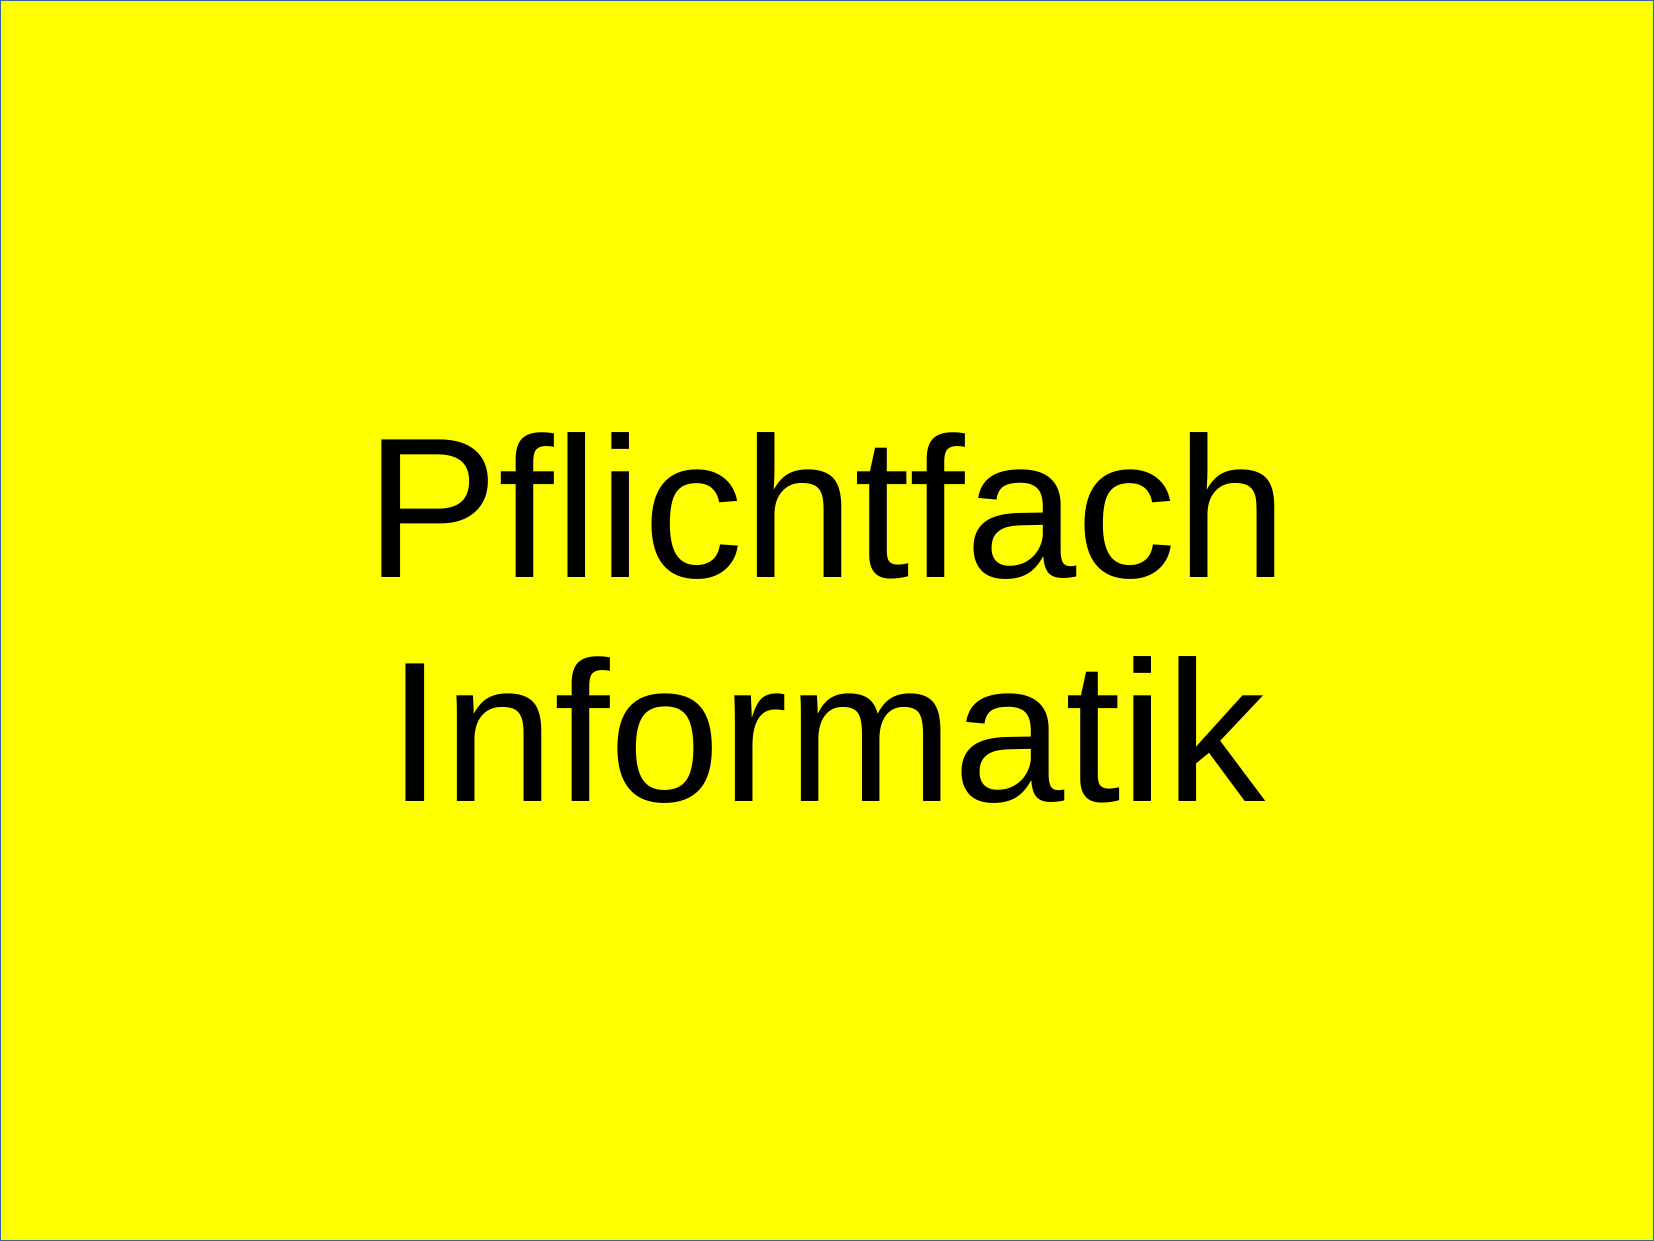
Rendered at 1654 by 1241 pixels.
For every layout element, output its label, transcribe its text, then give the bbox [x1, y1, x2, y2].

text_box Pflichtfach Informatik [0, 0, 1654, 1241]
